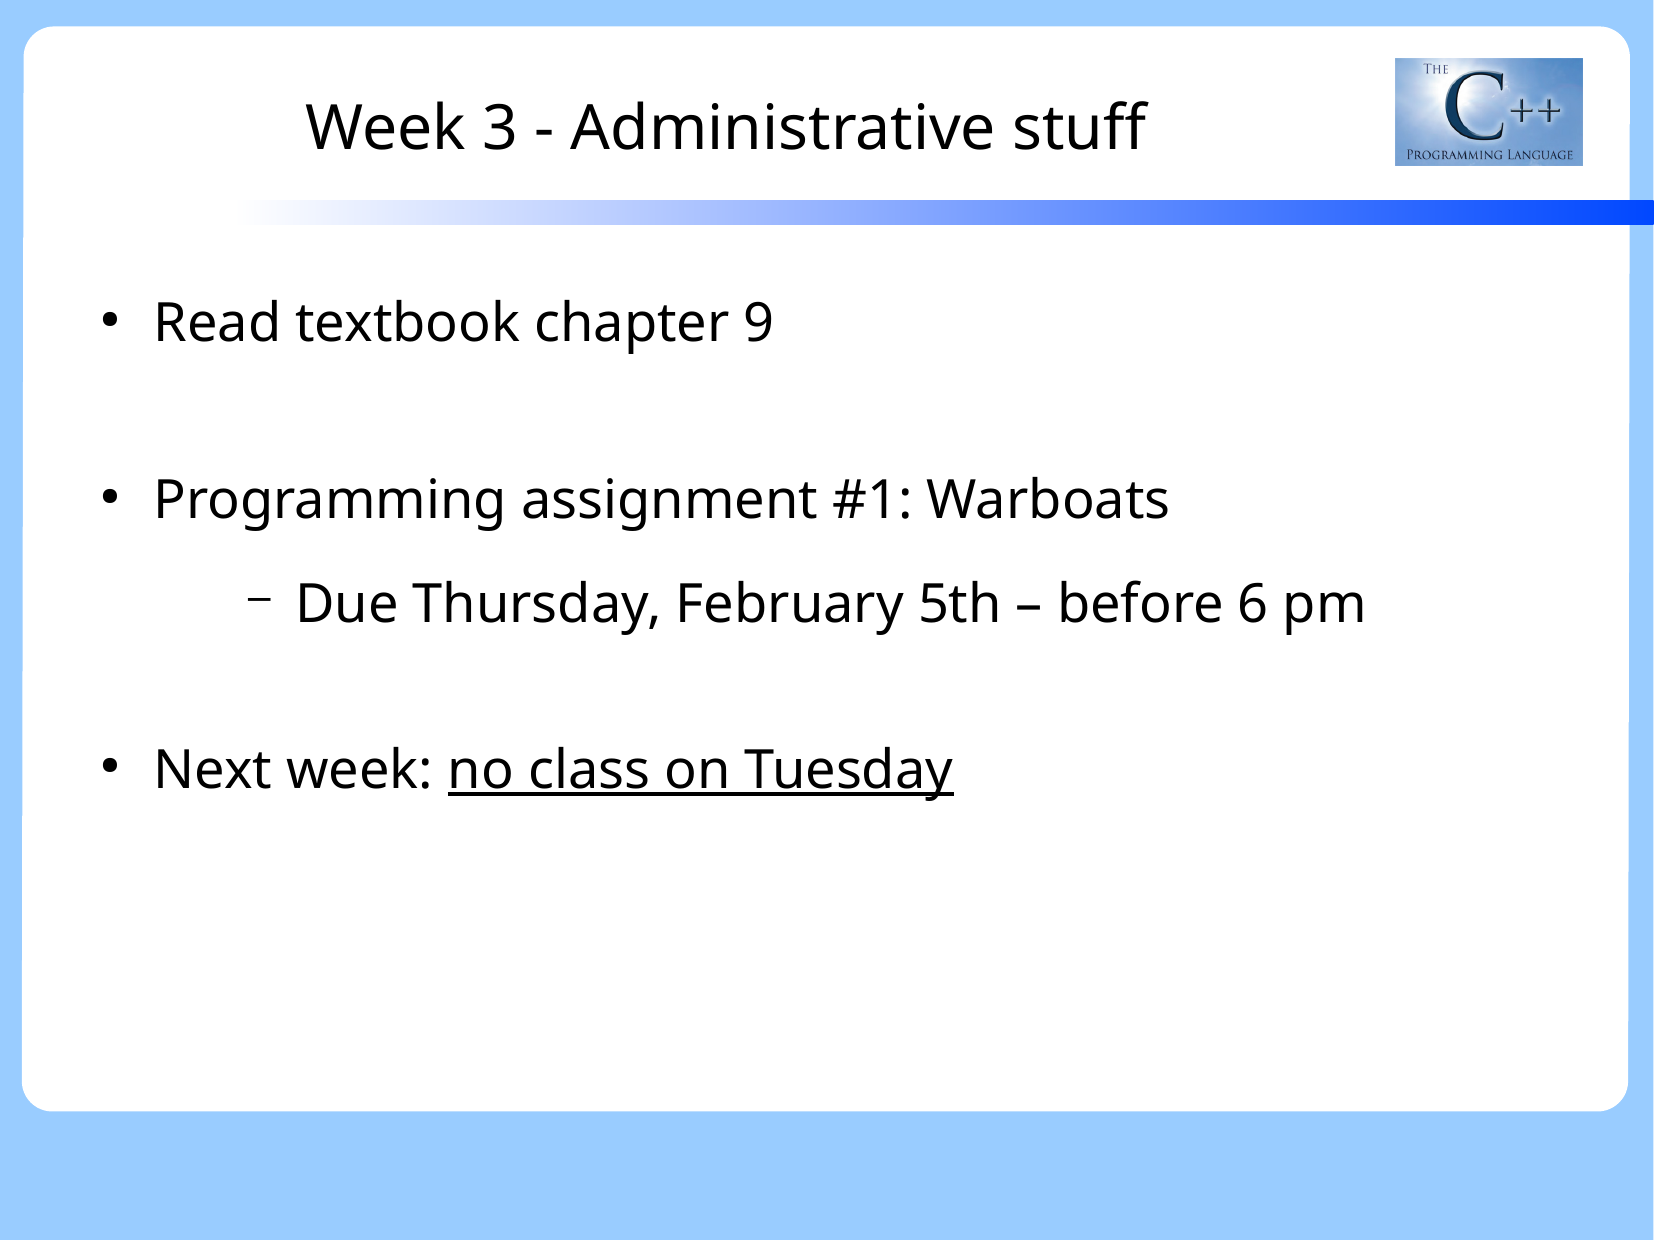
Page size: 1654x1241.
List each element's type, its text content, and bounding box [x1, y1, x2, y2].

title Week 3 - Administrative stuff [82, 49, 1371, 201]
picture [1395, 58, 1583, 166]
list Read textbook chapter 9 Programming assignment #1: Warboats Due Thursday, February 5th – before 6 pm Next week: no class on Tuesday [82, 283, 1607, 1087]
